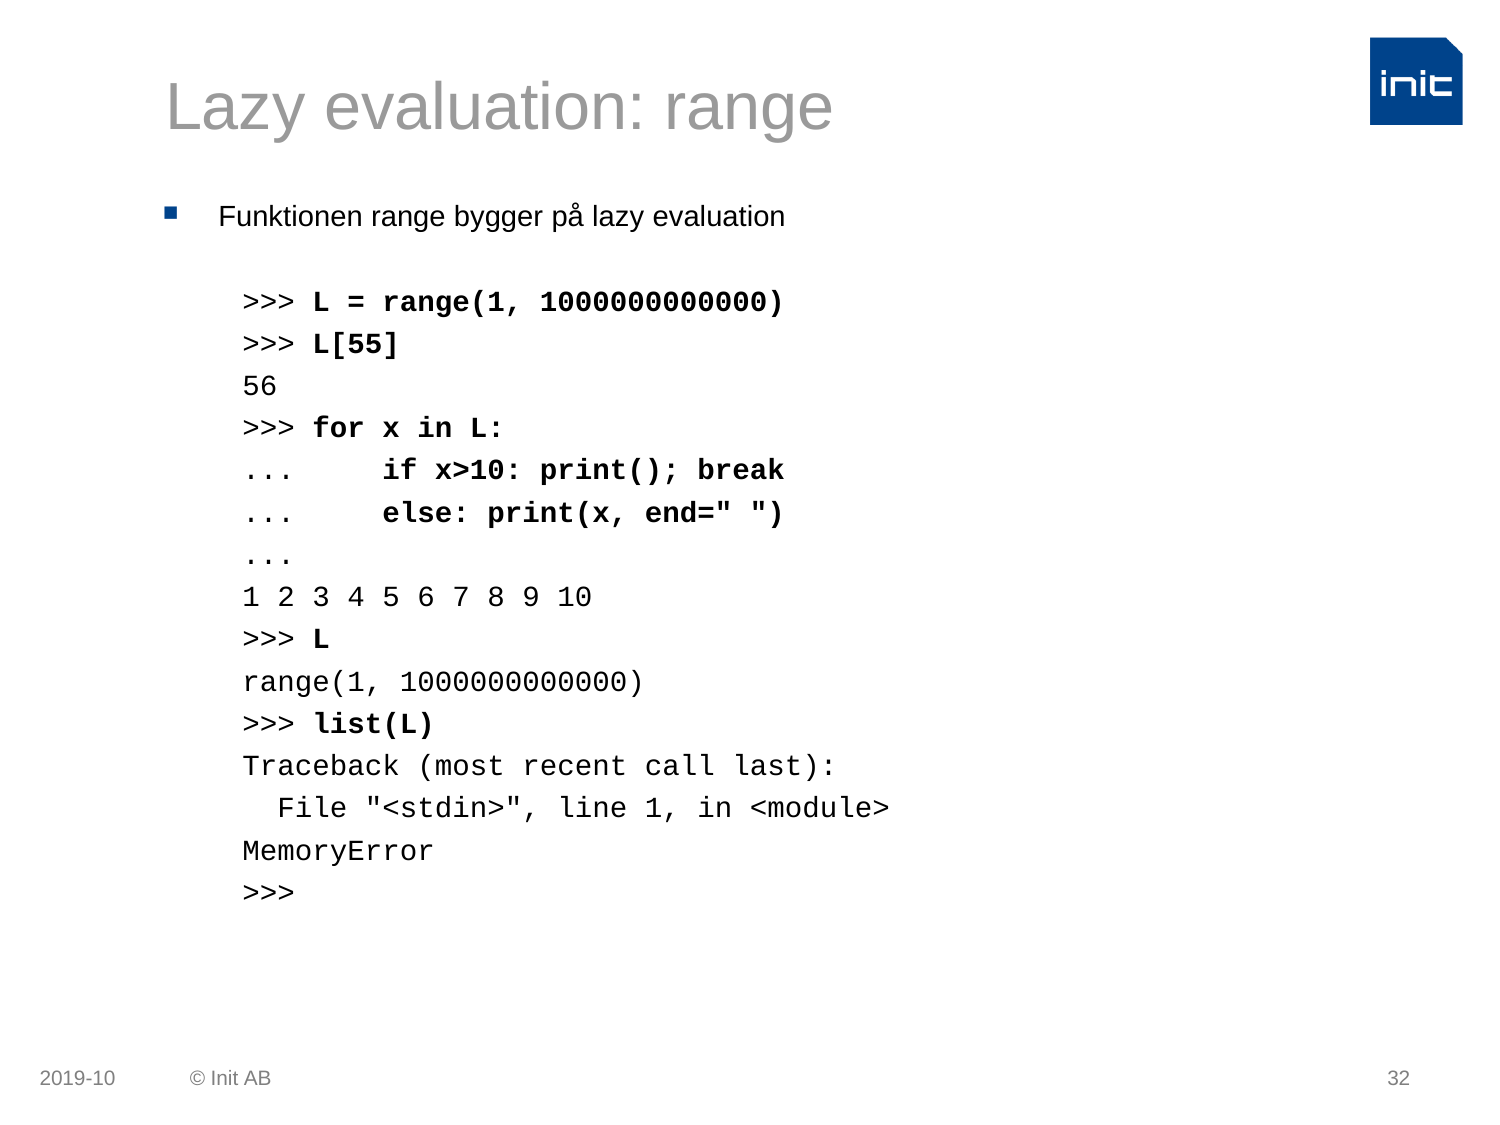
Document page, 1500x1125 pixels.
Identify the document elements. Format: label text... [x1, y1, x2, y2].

text_box Lazy evaluation: range [150, 0, 1351, 151]
text_box Funktionen range bygger på lazy evaluation >>> L = range(1, 1000000000000) >>> L[55] 56 >>> for x in L: ... if x>10: print(); break ... else: print(x, end=" ") ... 1 2 3 4 5 6 7 8 9 10 >>> L range(1, 1000000000000) >>> list(L) Traceback (most recent call last): File "<stdin>", line 1, in <module> MemoryError >>> [150, 189, 1351, 1001]
text_box © Init AB [174, 1037, 1326, 1098]
picture [1370, 37, 1463, 125]
text_box <nummer> [1350, 1037, 1426, 1098]
text_box 2019-10 [24, 1037, 151, 1098]
